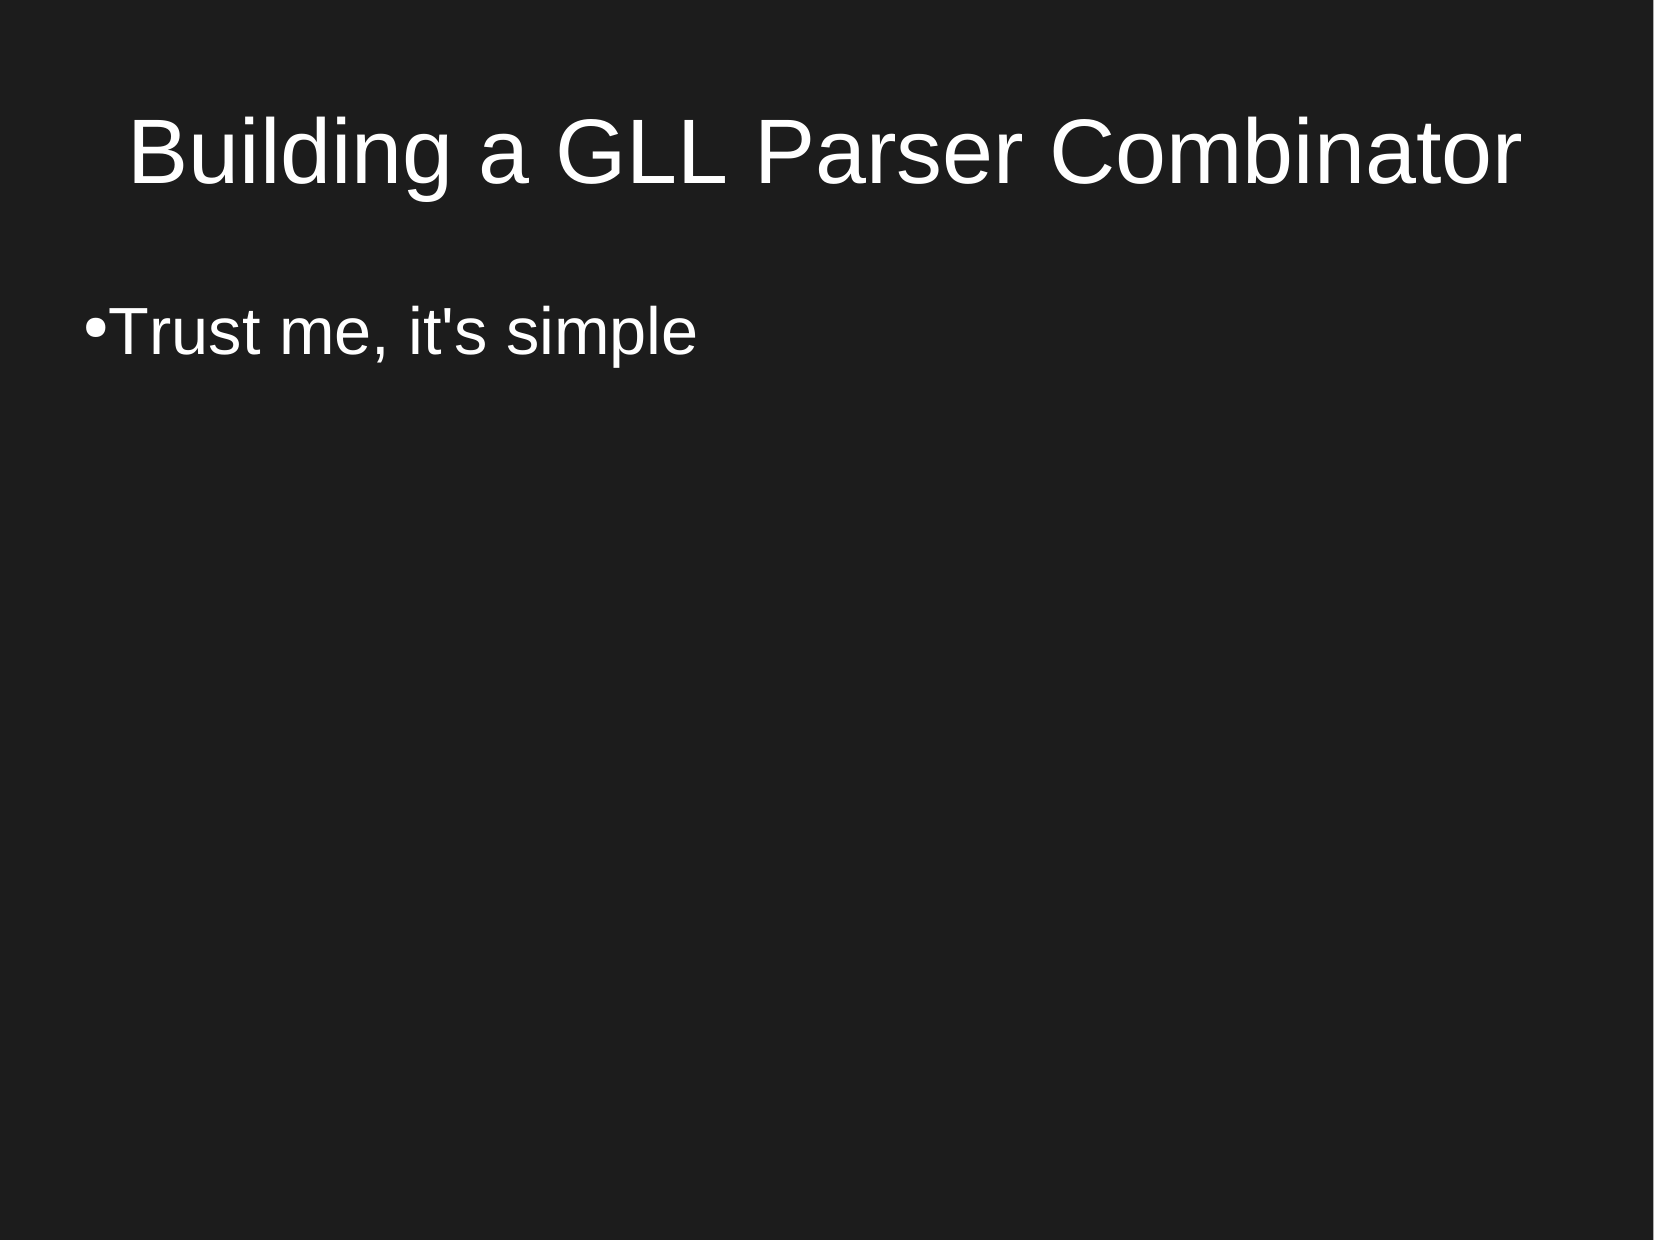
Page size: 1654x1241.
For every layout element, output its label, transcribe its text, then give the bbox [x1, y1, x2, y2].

list Trust me, it's simple [82, 290, 1571, 1009]
title Building a GLL Parser Combinator [82, 49, 1571, 256]
